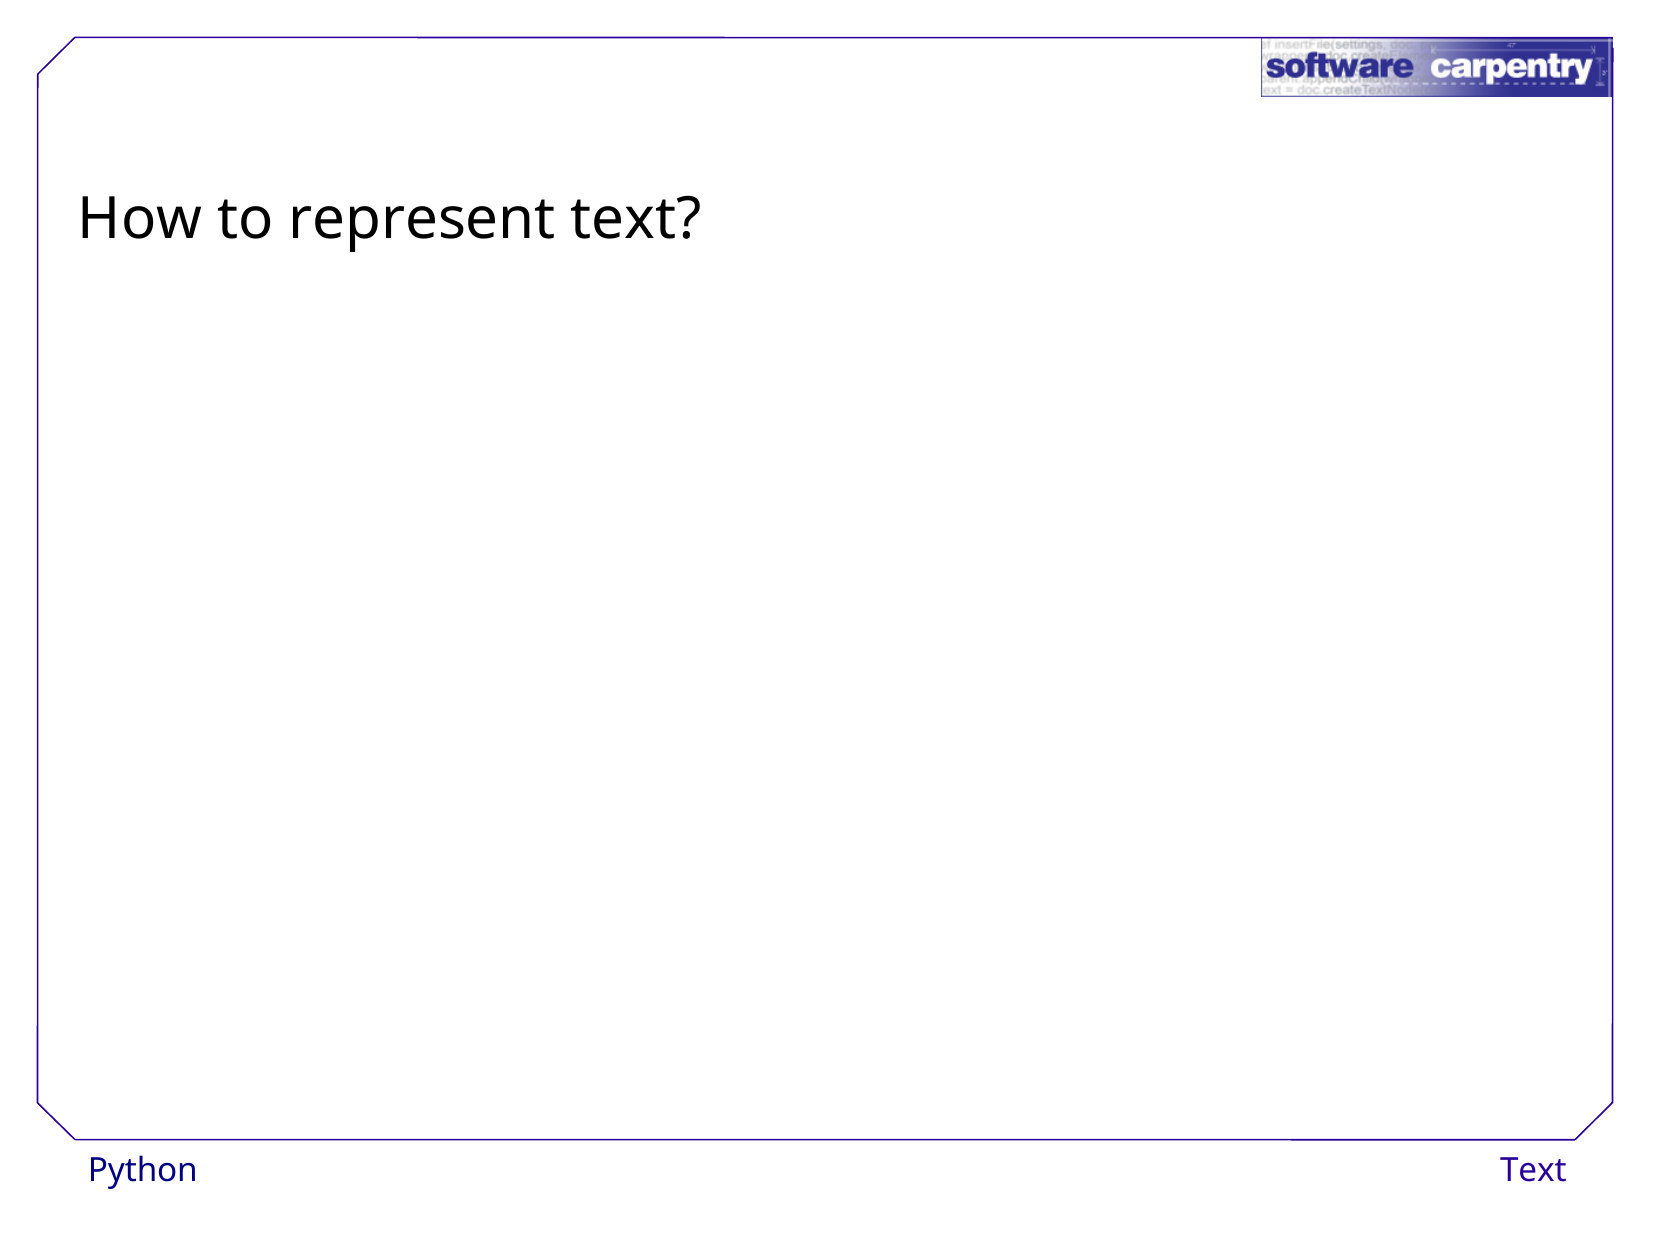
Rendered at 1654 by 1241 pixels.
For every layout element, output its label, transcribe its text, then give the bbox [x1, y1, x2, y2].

text_box How to represent text? [63, 138, 867, 259]
picture [1261, 39, 1613, 97]
